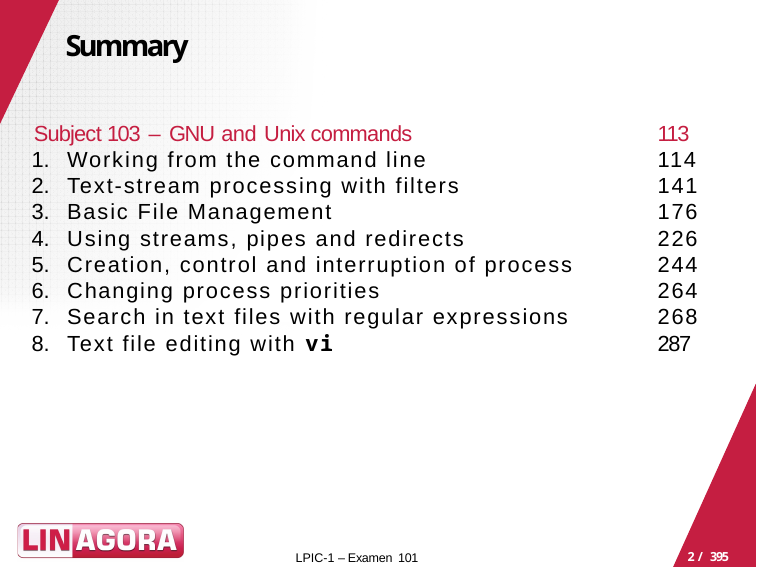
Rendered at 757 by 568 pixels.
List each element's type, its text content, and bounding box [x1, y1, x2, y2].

text_box LPIC-1 – Examen 101 [293, 549, 420, 568]
text_box <number> / 395 [683, 549, 747, 568]
text_box Subject 103 – GNU and Unix commands 113 Working from the command line 114 Text-stream processing with filters 141 Basic File Management 176 Using streams, pipes and redirects 226 Creation, control and interruption of process 244 Changing process priorities 264 Search in text files with regular expressions 268 Text file editing with vi 287 [31, 119, 725, 568]
text_box [17, 520, 184, 562]
text_box Summary [63, 26, 697, 119]
picture [0, 0, 352, 352]
